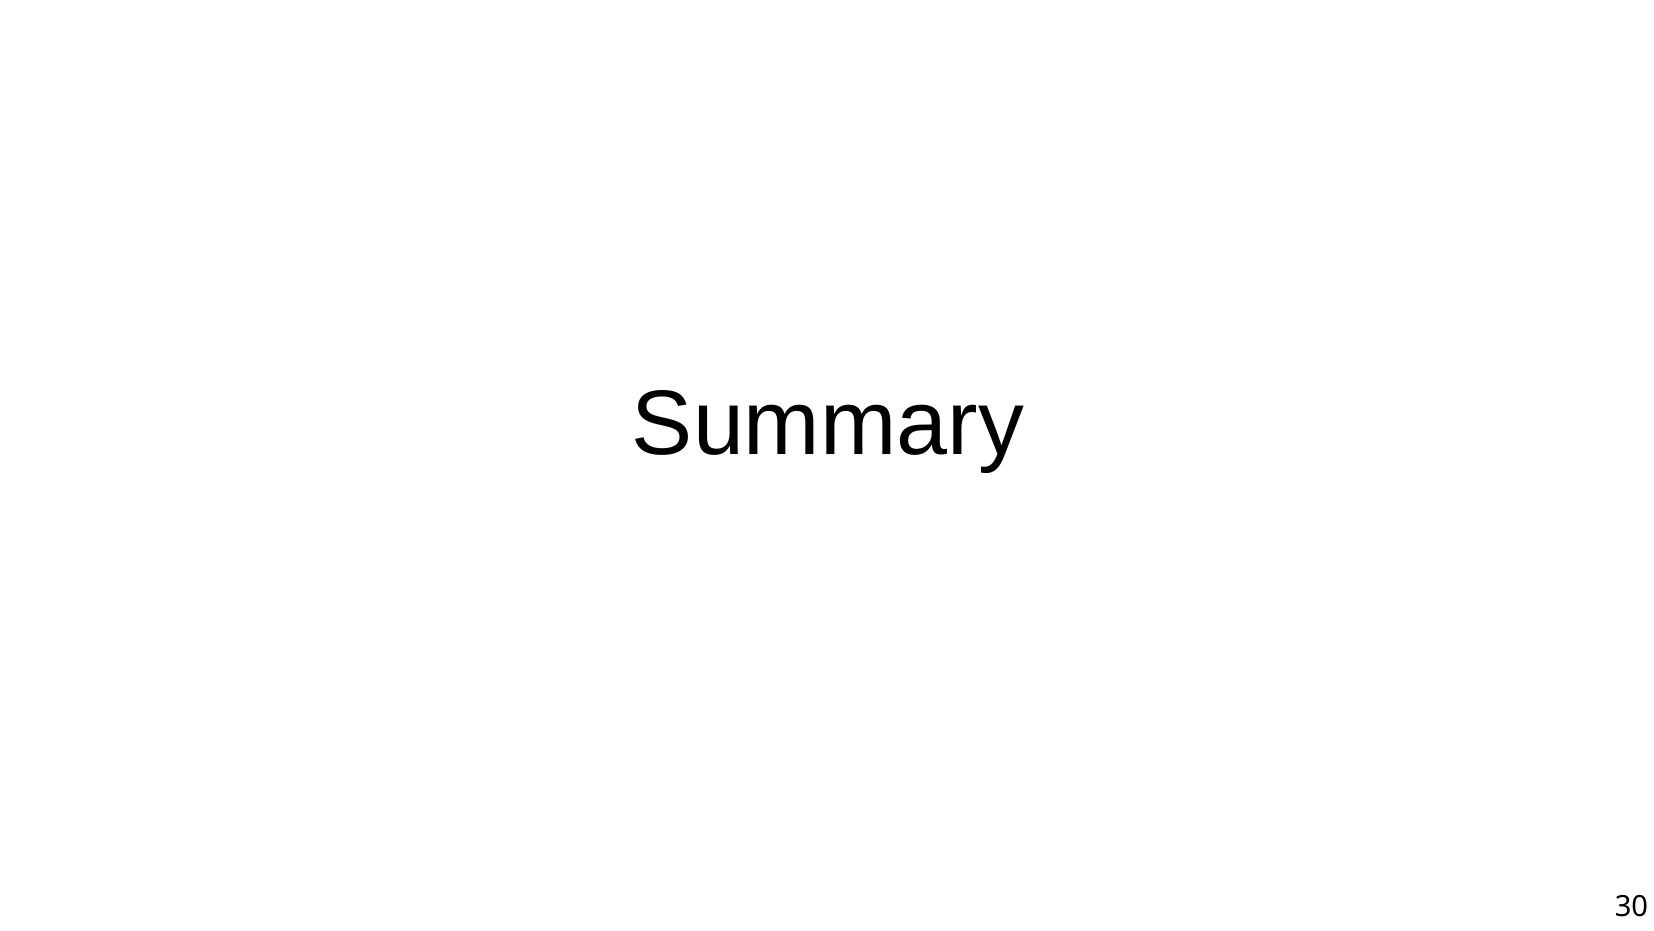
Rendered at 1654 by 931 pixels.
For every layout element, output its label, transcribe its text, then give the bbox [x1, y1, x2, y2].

title Summary [0, 320, 1654, 526]
